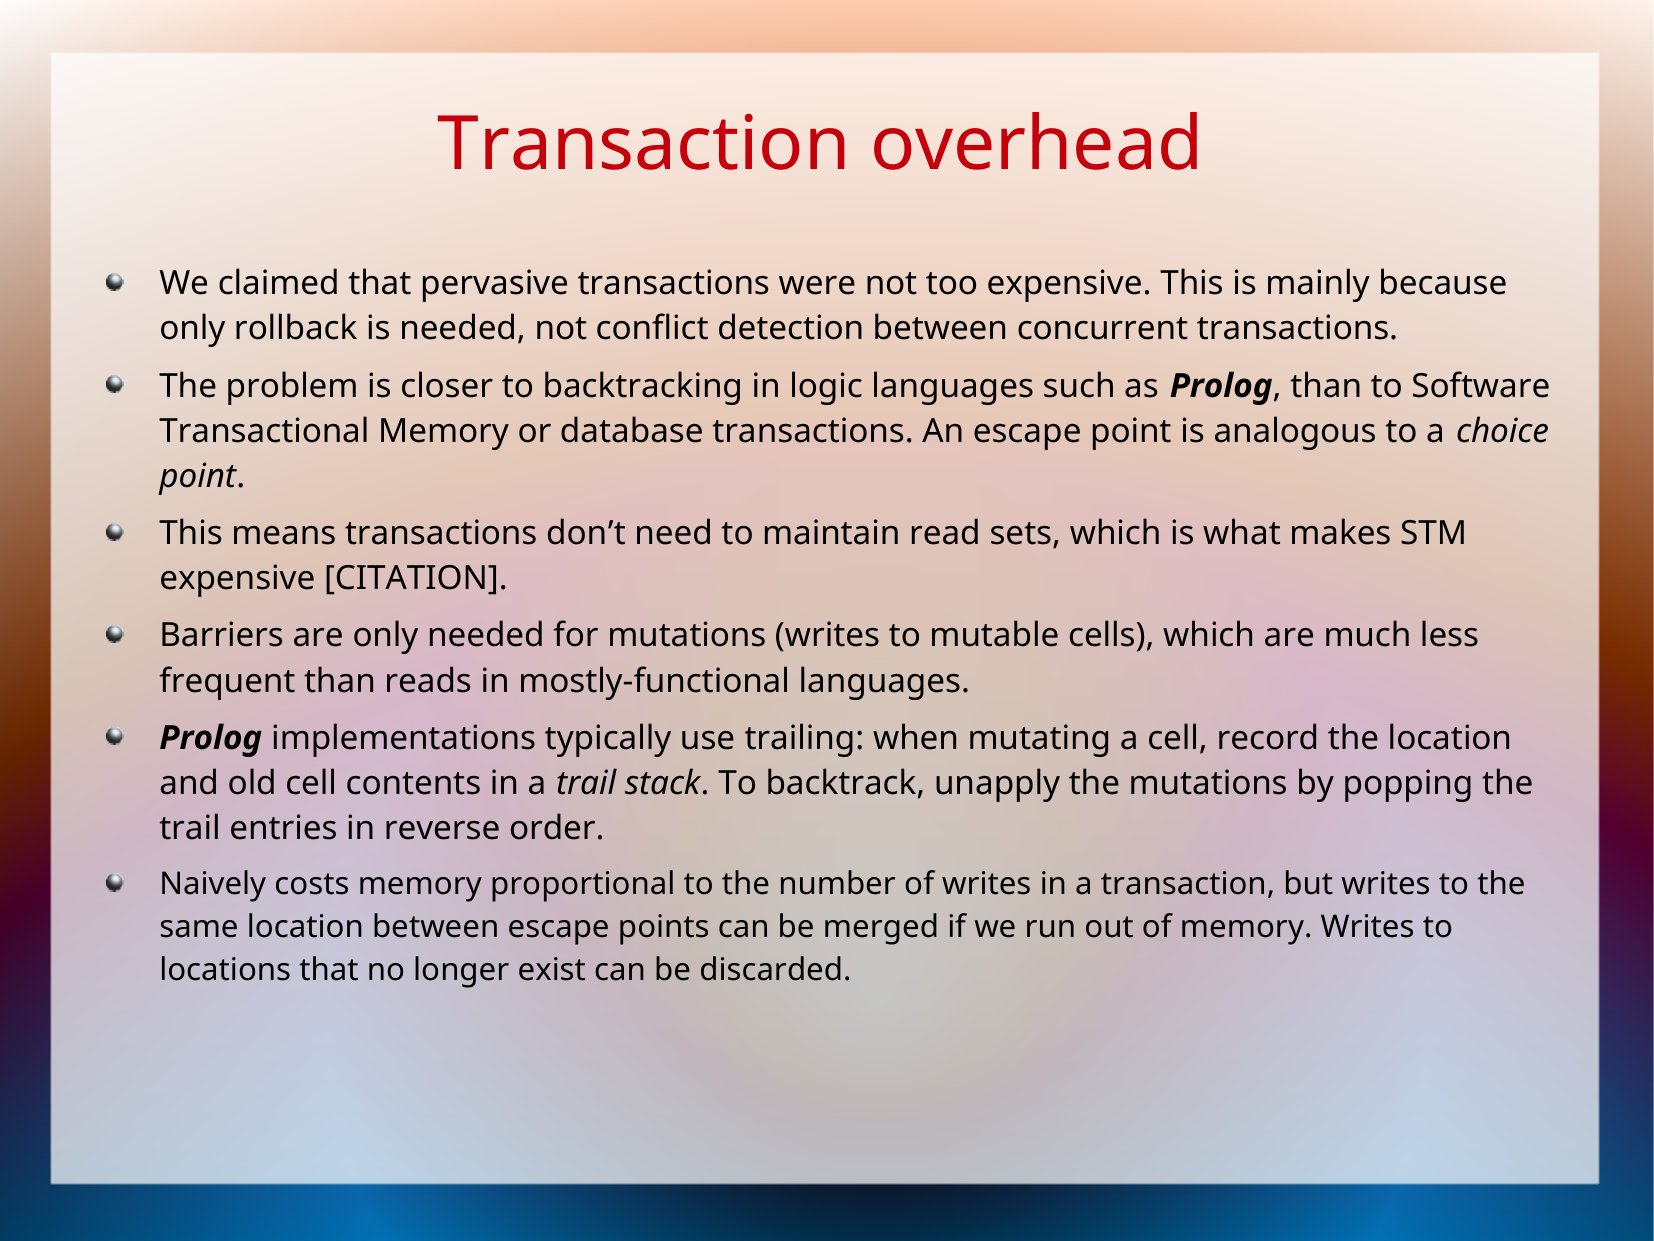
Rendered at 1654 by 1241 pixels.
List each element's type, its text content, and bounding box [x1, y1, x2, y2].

picture [0, 0, 1654, 1241]
title Transaction overhead [76, 43, 1565, 237]
list We claimed that pervasive transactions were not too expensive. This is mainly because only rollback is needed, not conflict detection between concurrent transactions. The problem is closer to backtracking in logic languages such as Prolog, than to Software Transactional Memory or database transactions. An escape point is analogous to a choice point. This means transactions don’t need to maintain read sets, which is what makes STM expensive [CITATION]. Barriers are only needed for mutations (writes to mutable cells), which are much less frequent than reads in mostly-functional languages. Prolog implementations typically use trailing: when mutating a cell, record the location and old cell contents in a trail stack. To backtrack, unapply the mutations by popping the trail entries in reverse order. Naively costs memory proportional to the number of writes in a transaction, but writes to the same location between escape points can be merged if we run out of memory. Writes to locations that no longer exist can be discarded. [88, 259, 1577, 1063]
